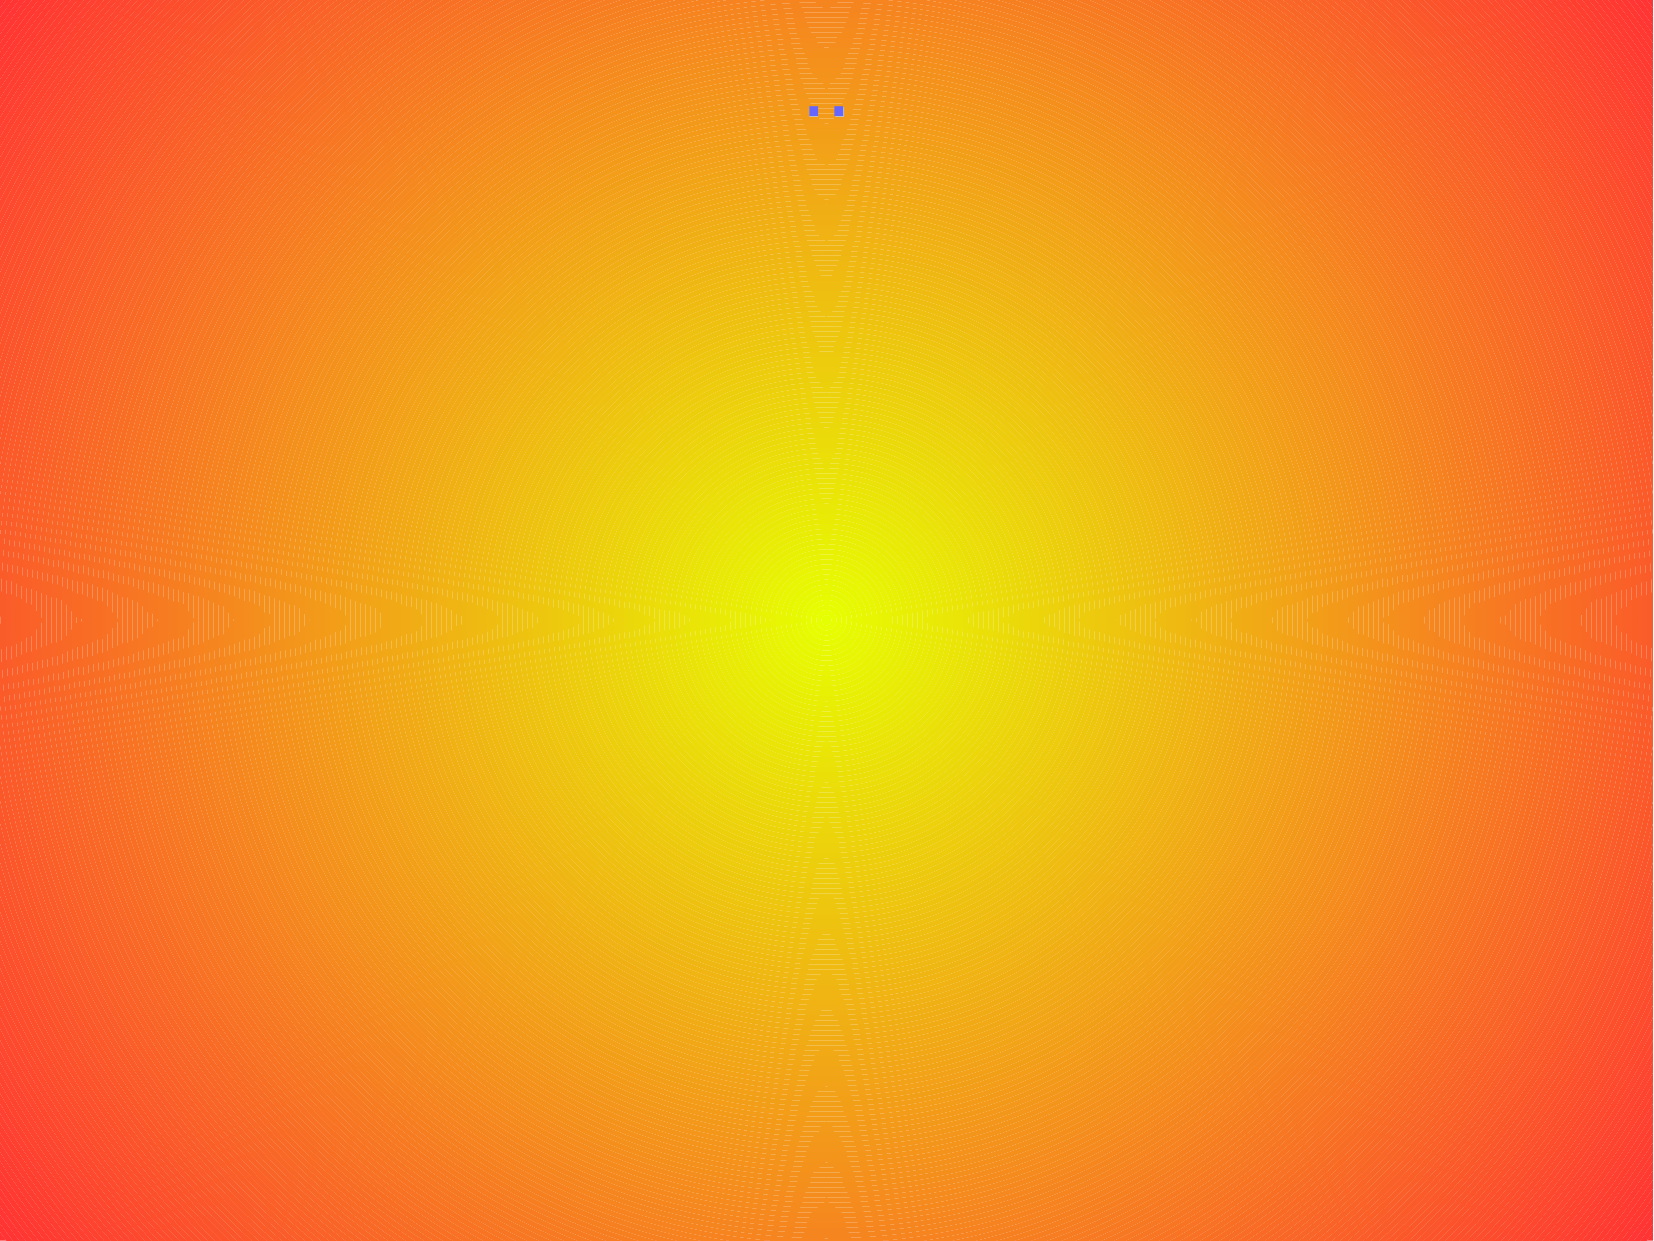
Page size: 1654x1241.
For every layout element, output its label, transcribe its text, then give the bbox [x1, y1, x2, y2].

title .. [82, 33, 1571, 137]
